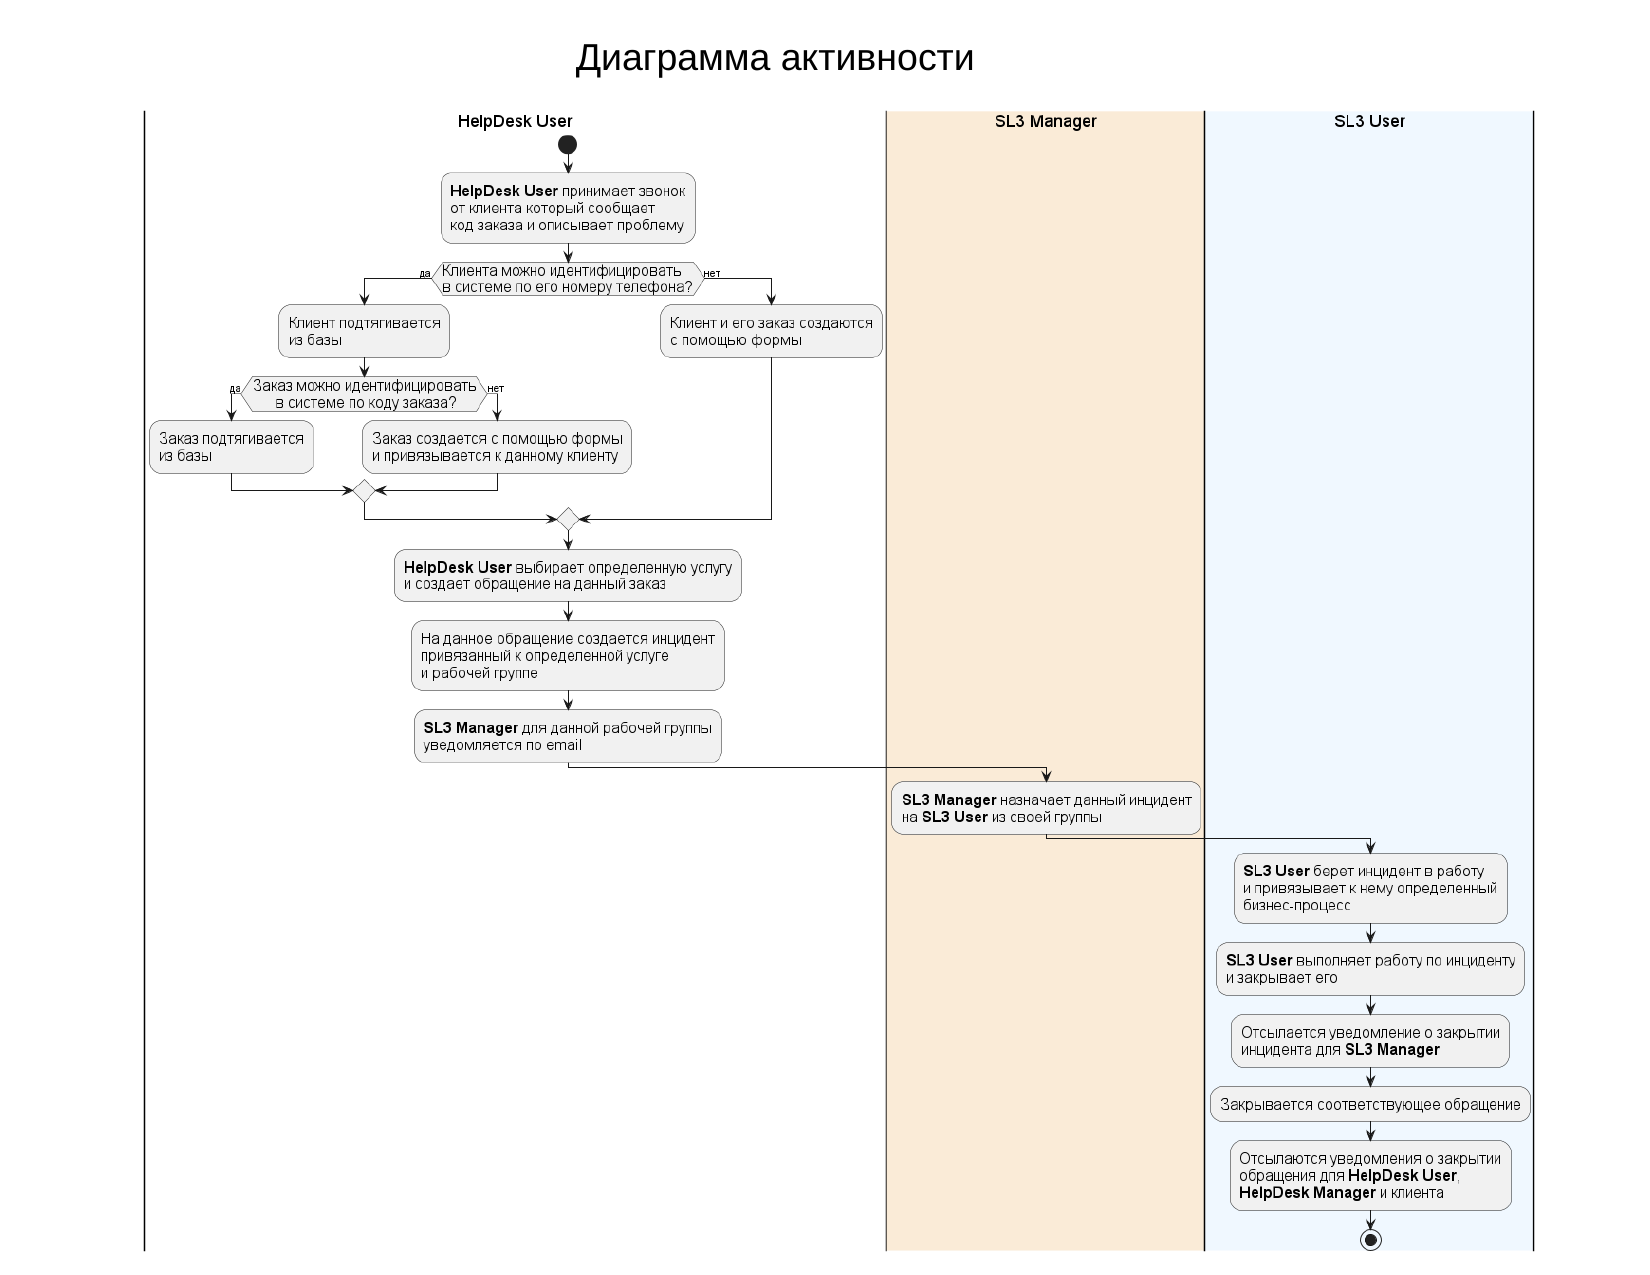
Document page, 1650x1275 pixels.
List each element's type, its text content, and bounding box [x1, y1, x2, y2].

text_box <slide-name> [561, 29, 1359, 87]
picture [129, 99, 1551, 1260]
